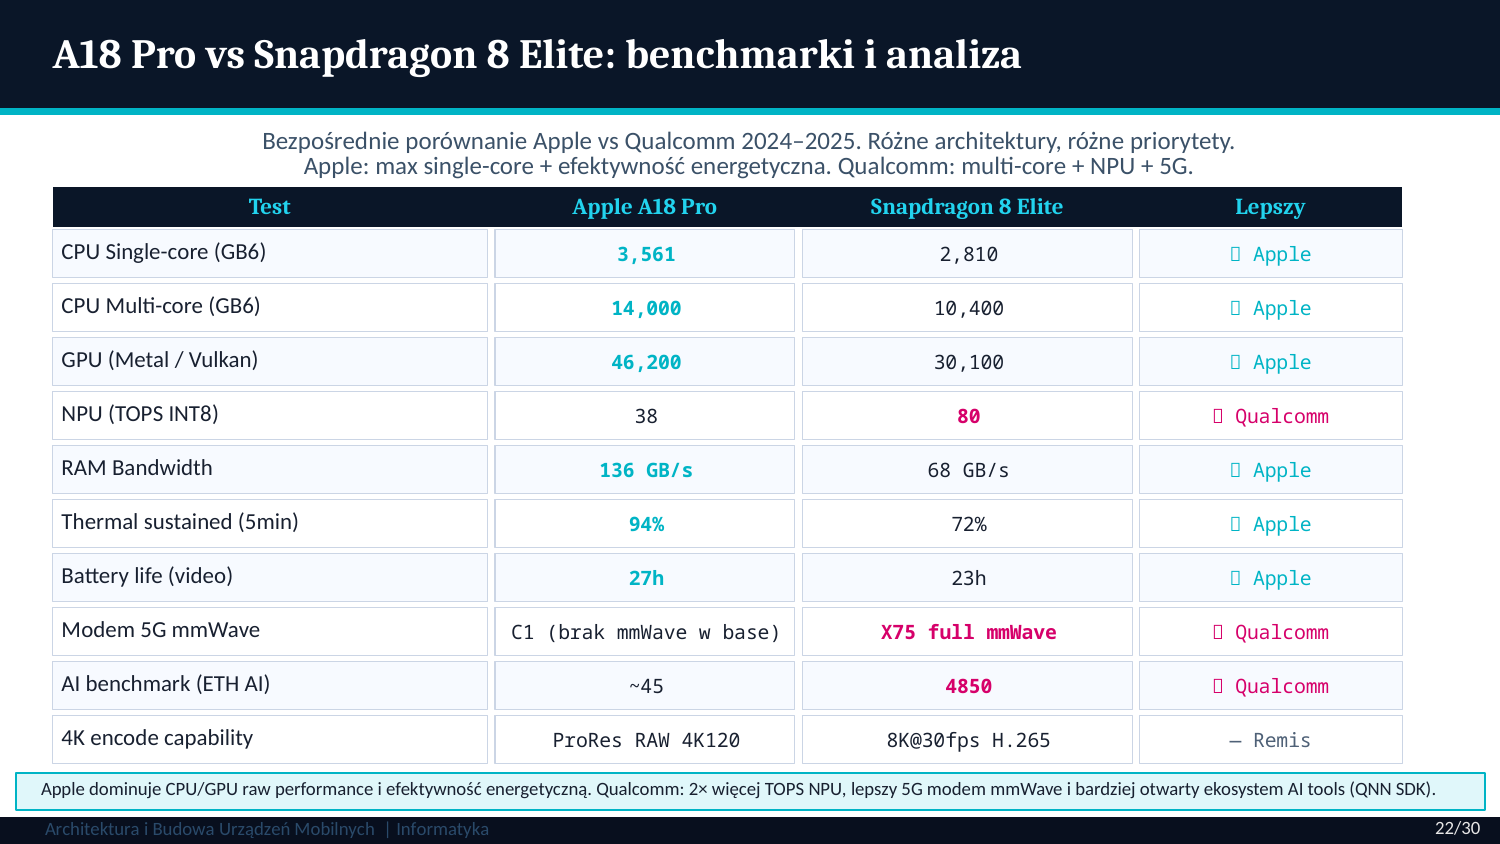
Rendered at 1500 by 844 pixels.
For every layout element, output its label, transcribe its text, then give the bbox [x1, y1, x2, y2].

text_box [495, 554, 504, 602]
text_box [481, 608, 487, 656]
text_box [0, 0, 1500, 115]
text_box ~45 [504, 662, 789, 710]
text_box 4K encode capability [61, 716, 481, 764]
text_box 🍎 Apple [1149, 500, 1393, 548]
text_box [53, 284, 61, 332]
text_box [789, 230, 795, 278]
text_box C1 (brak mmWave w base) [504, 608, 789, 656]
text_box [795, 187, 803, 227]
text_box [803, 338, 811, 386]
text_box 10,400 [811, 284, 1126, 332]
text_box [789, 554, 795, 602]
text_box [789, 392, 795, 440]
text_box [1140, 716, 1149, 764]
text_box [1393, 284, 1402, 332]
text_box [803, 392, 811, 440]
text_box [1126, 662, 1132, 710]
text_box Battery life (video) [61, 554, 481, 602]
text_box 🍎 Apple [1149, 554, 1393, 602]
text_box [803, 554, 811, 602]
text_box NPU (TOPS INT8) [61, 392, 481, 440]
text_box Apple A18 Pro [495, 187, 795, 227]
text_box [1140, 446, 1149, 494]
text_box 🍎 Apple [1149, 446, 1393, 494]
text_box Test [53, 187, 487, 227]
text_box 136 GB/s [504, 446, 789, 494]
text_box 94% [504, 500, 789, 548]
text_box Snapdragon 8 Elite [803, 187, 1132, 227]
text_box [803, 662, 811, 710]
text_box [1126, 500, 1132, 548]
text_box 80 [811, 392, 1126, 440]
text_box Thermal sustained (5min) [61, 500, 481, 548]
text_box [481, 554, 487, 602]
text_box ProRes RAW 4K120 [504, 716, 789, 764]
text_box [1393, 230, 1402, 278]
text_box [1126, 338, 1132, 386]
text_box [1140, 392, 1149, 440]
text_box [495, 392, 504, 440]
text_box [1126, 716, 1132, 764]
text_box [1474, 773, 1485, 806]
text_box 68 GB/s [811, 446, 1126, 494]
text_box X75 full mmWave [811, 608, 1126, 656]
text_box [495, 230, 504, 278]
text_box [1393, 662, 1402, 710]
text_box 72% [811, 500, 1126, 548]
text_box 🤖 Qualcomm [1149, 392, 1393, 440]
text_box [53, 554, 61, 602]
text_box [495, 662, 504, 710]
text_box [495, 446, 504, 494]
text_box [1140, 500, 1149, 548]
text_box A18 Pro vs Snapdragon 8 Elite: benchmarki i analiza [53, 9, 1447, 102]
text_box [1140, 338, 1149, 386]
text_box 4850 [811, 662, 1126, 710]
text_box [789, 608, 795, 656]
text_box [803, 608, 811, 656]
text_box 38 [504, 392, 789, 440]
text_box [803, 446, 811, 494]
text_box [1126, 392, 1132, 440]
text_box [0, 817, 1420, 844]
text_box [53, 500, 61, 548]
text_box [481, 716, 487, 764]
text_box — Remis [1149, 716, 1393, 764]
text_box [1393, 187, 1402, 227]
text_box [16, 773, 1420, 810]
text_box RAM Bandwidth [61, 446, 481, 494]
text_box [53, 446, 61, 494]
text_box Lepszy [1149, 187, 1393, 227]
text_box [481, 338, 487, 386]
text_box [789, 662, 795, 710]
text_box [495, 716, 504, 764]
text_box 30,100 [811, 338, 1126, 386]
text_box [53, 662, 61, 710]
text_box [495, 608, 504, 656]
text_box [1393, 500, 1402, 548]
text_box [789, 284, 795, 332]
text_box 🤖 Qualcomm [1149, 662, 1393, 710]
text_box [803, 284, 811, 332]
text_box [1393, 338, 1402, 386]
text_box [789, 338, 795, 386]
text_box 🤖 Qualcomm [1149, 608, 1393, 656]
text_box Apple dominuje CPU/GPU raw performance i efektywność energetyczną. Qualcomm: 2× więcej TOPS NPU, lepszy 5G modem mmWave i bardziej otwarty ekosystem AI tools (QNN SDK). [26, 773, 1474, 808]
text_box [481, 662, 487, 710]
text_box Modem 5G mmWave [61, 608, 481, 656]
text_box [1393, 446, 1402, 494]
text_box [1393, 716, 1402, 764]
text_box 8K@30fps H.265 [811, 716, 1126, 764]
text_box [1393, 392, 1402, 440]
text_box CPU Single-core (GB6) [61, 230, 481, 278]
text_box [481, 392, 487, 440]
text_box [789, 716, 795, 764]
text_box Architektura i Budowa Urządzeń Mobilnych | Informatyka [45, 819, 1420, 843]
text_box [495, 500, 504, 548]
text_box [481, 230, 487, 278]
text_box 🍎 Apple [1149, 284, 1393, 332]
text_box AI benchmark (ETH AI) [61, 662, 481, 710]
text_box [1140, 230, 1149, 278]
text_box CPU Multi-core (GB6) [61, 284, 481, 332]
text_box /30 [1420, 806, 1500, 844]
text_box Bezpośrednie porównanie Apple vs Qualcomm 2024–2025. Różne architektury, różne priorytety. Apple: max single-core + efektywność energetyczna. Qualcomm: multi-core + NPU + 5G. [53, 123, 1447, 175]
text_box [53, 338, 61, 386]
text_box [53, 230, 61, 278]
text_box [1393, 608, 1402, 656]
text_box [1126, 608, 1132, 656]
text_box [1140, 662, 1149, 710]
text_box [789, 500, 795, 548]
text_box [1132, 187, 1149, 227]
text_box 2,810 [811, 230, 1126, 278]
text_box 🍎 Apple [1149, 338, 1393, 386]
text_box 23h [811, 554, 1126, 602]
text_box [481, 446, 487, 494]
text_box 3,561 [504, 230, 789, 278]
text_box [789, 446, 795, 494]
text_box [495, 284, 504, 332]
text_box [803, 716, 811, 764]
text_box [53, 608, 61, 656]
text_box [53, 716, 61, 764]
text_box [1126, 554, 1132, 602]
text_box [1126, 446, 1132, 494]
text_box [495, 338, 504, 386]
text_box [481, 500, 487, 548]
text_box [803, 230, 811, 278]
text_box 14,000 [504, 284, 789, 332]
text_box GPU (Metal / Vulkan) [61, 338, 481, 386]
text_box [1140, 554, 1149, 602]
text_box [481, 284, 487, 332]
text_box [1126, 284, 1132, 332]
text_box [53, 392, 61, 440]
text_box 46,200 [504, 338, 789, 386]
text_box [1140, 284, 1149, 332]
text_box [1393, 554, 1402, 602]
text_box [487, 187, 495, 227]
text_box [1126, 230, 1132, 278]
text_box 27h [504, 554, 789, 602]
text_box [803, 500, 811, 548]
text_box [1140, 608, 1149, 656]
text_box 🍎 Apple [1149, 230, 1393, 278]
